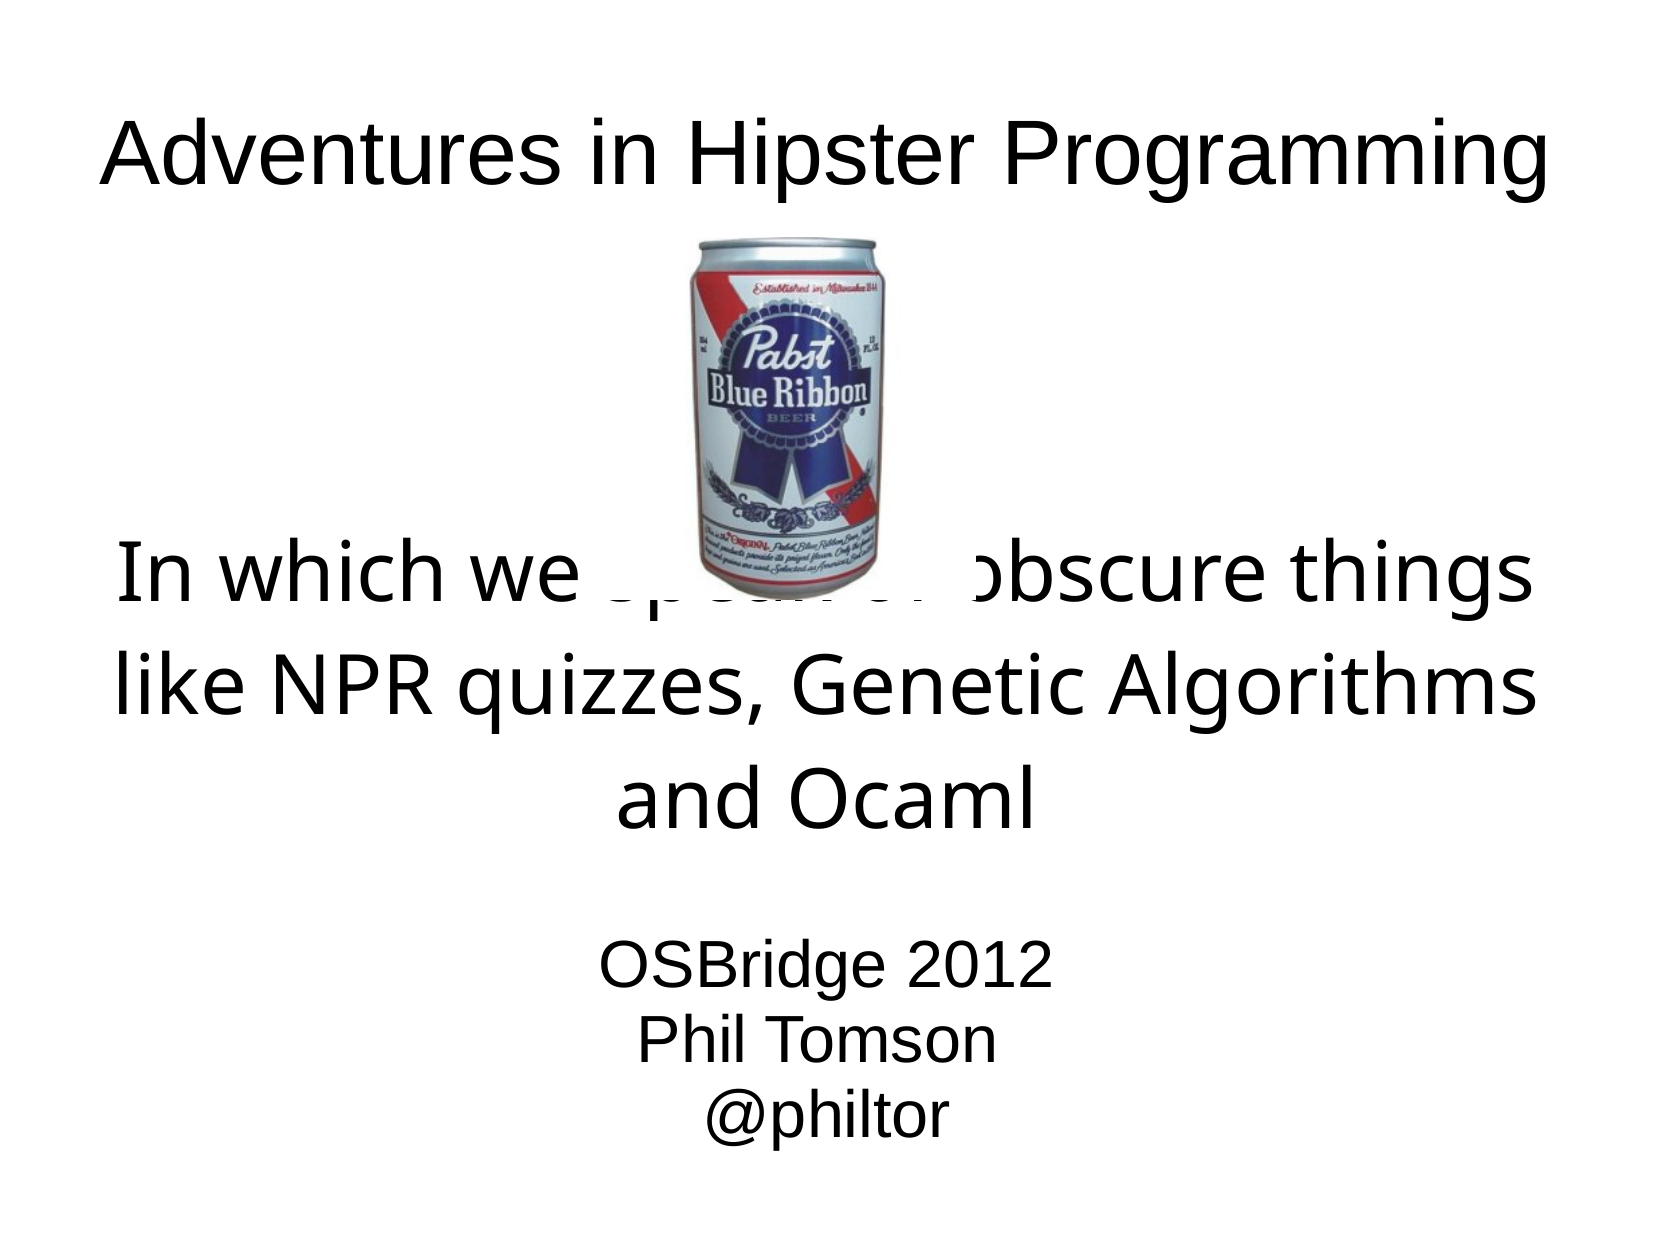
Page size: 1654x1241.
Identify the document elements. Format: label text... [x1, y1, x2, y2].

title Adventures in Hipster Programming [82, 56, 1571, 250]
subtitle In which we speak of obscure things like NPR quizzes, Genetic Algorithms and Ocaml OSBridge 2012 Phil Tomson @philtor [82, 562, 1571, 1102]
picture [600, 237, 976, 601]
